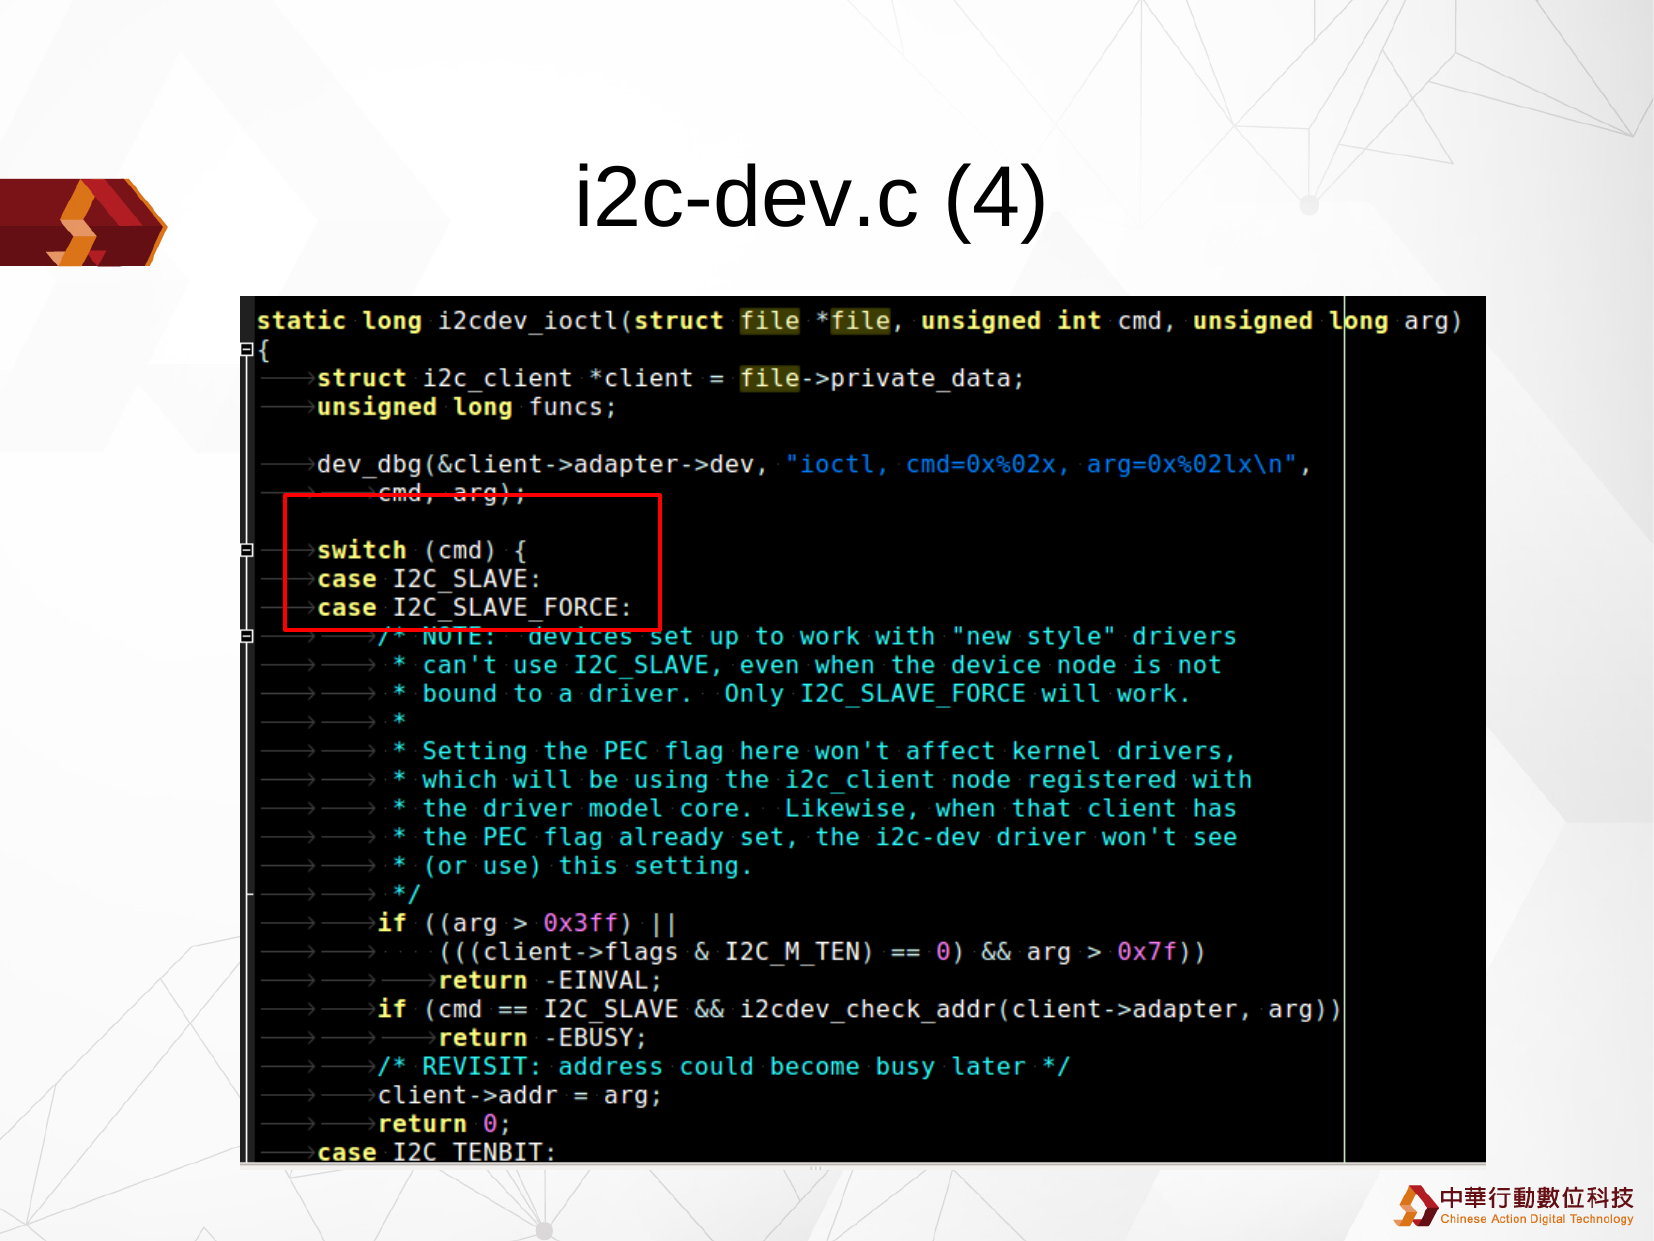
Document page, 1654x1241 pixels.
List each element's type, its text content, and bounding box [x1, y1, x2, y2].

picture [0, 0, 1654, 1241]
title i2c-dev.c (4) [118, 112, 1506, 281]
